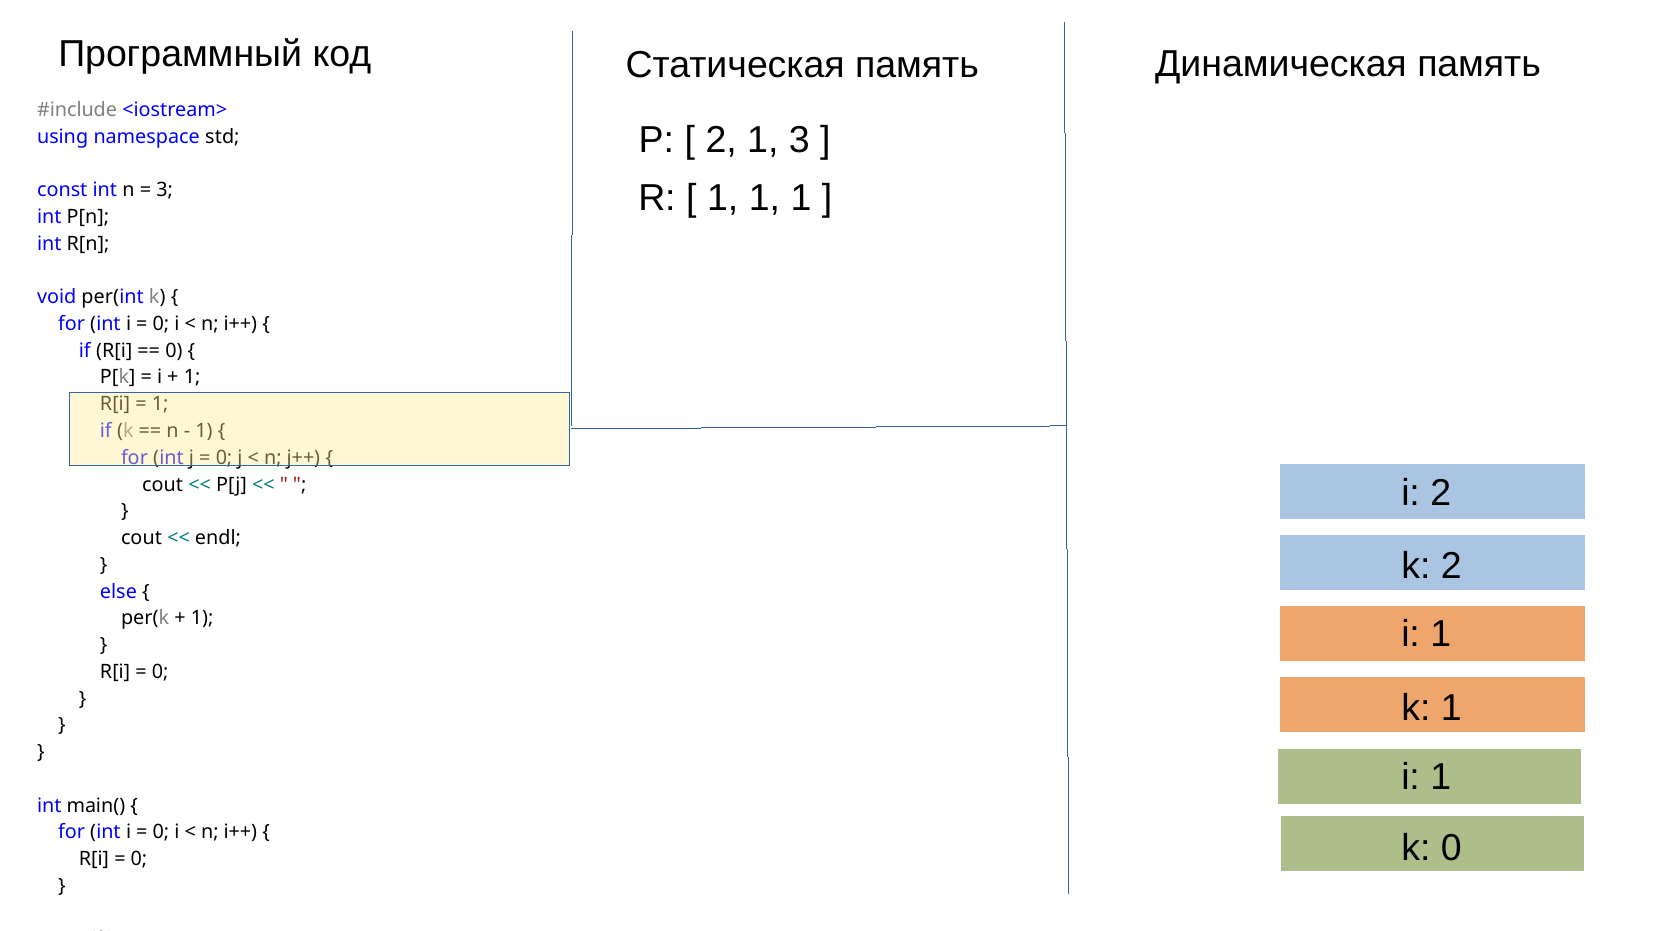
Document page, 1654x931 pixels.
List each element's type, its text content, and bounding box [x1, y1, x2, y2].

text_box [1277, 462, 1587, 522]
text_box [1277, 674, 1587, 734]
text_box P: [ 2, 1, 3 ] [623, 111, 846, 168]
text_box i: 1 [1386, 605, 1467, 662]
text_box Программный код [43, 25, 387, 83]
text_box #include <iostream> using namespace std; const int n = 3; int P[n]; int R[n]; void per(int k) { for (int i = 0; i < n; i++) { if (R[i] == 0) { P[k] = i + 1; R[i] = 1; if (k == n - 1) { for (int j = 0; j < n; j++) { cout << P[j] << " "; } cout << endl; } else { per(k + 1); } R[i] = 0; } } } int main() { for (int i = 0; i < n; i++) { R[i] = 0; } per(0); return 0; } [22, 88, 570, 907]
text_box R: [ 1, 1, 1 ] [623, 169, 848, 227]
text_box i: 1 [1386, 748, 1483, 806]
text_box k: 1 [1386, 678, 1477, 736]
text_box Динамическая память [1140, 34, 1557, 92]
text_box i: 2 [1386, 464, 1467, 522]
text_box Статическая память [610, 35, 995, 93]
text_box [69, 392, 570, 466]
text_box [1279, 814, 1587, 874]
text_box [1277, 533, 1587, 593]
text_box k: 0 [1386, 819, 1483, 876]
text_box [1277, 604, 1587, 664]
text_box [1276, 746, 1584, 806]
text_box k: 2 [1386, 536, 1477, 594]
